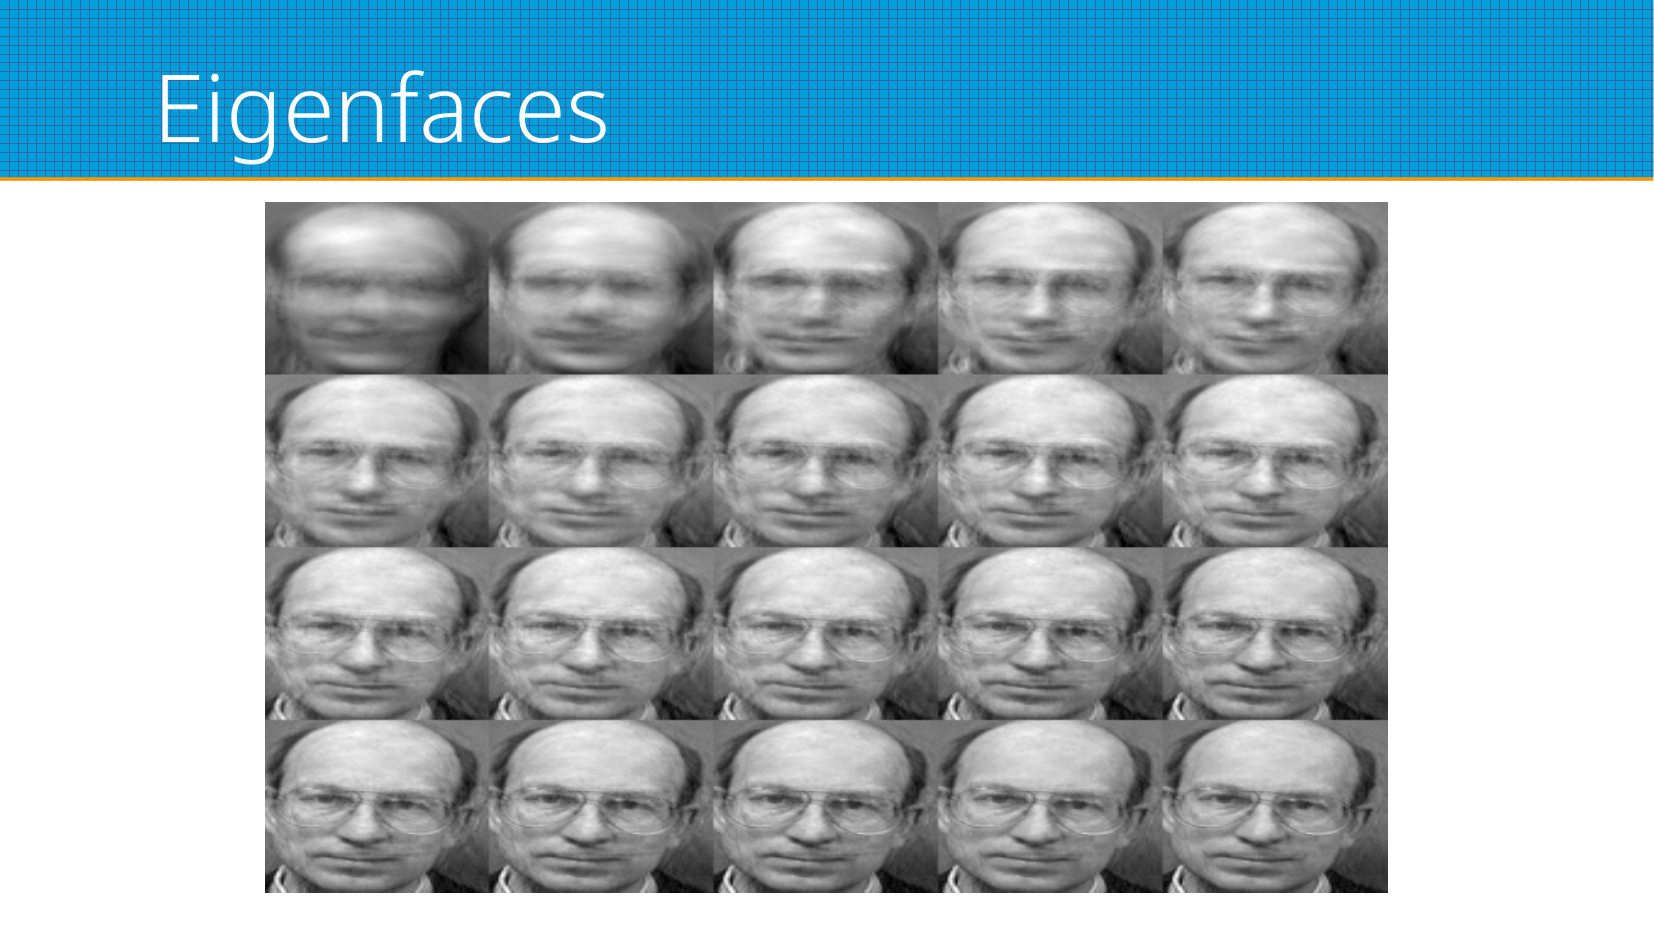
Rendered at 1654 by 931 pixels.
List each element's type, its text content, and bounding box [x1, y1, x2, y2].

title Eigenfaces [82, 14, 1571, 171]
picture [265, 202, 1388, 893]
